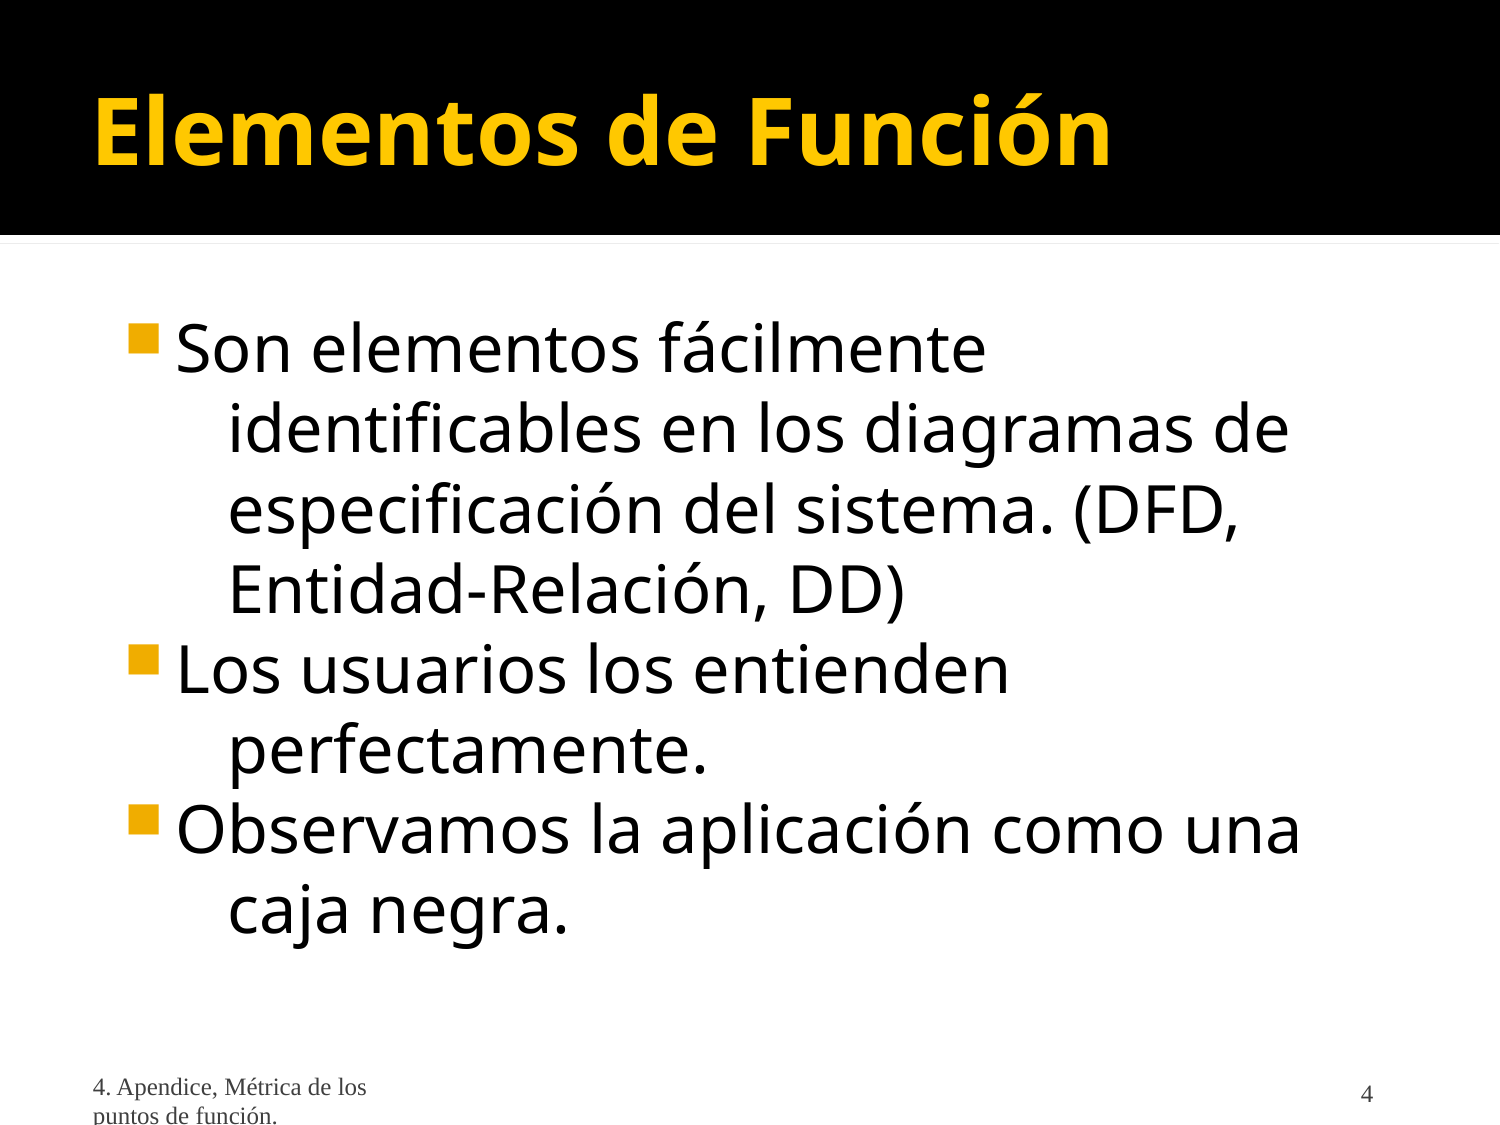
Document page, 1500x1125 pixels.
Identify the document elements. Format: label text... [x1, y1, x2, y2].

text_box [1345, 1062, 1467, 1108]
list Son elementos fácilmente identificables en los diagramas de especificación del sistema. (DFD, Entidad-Relación, DD) Los usuarios los entienden perfectamente. Observamos la aplicación como una caja negra. [75, 291, 1426, 1051]
text_box 4. Apendice, Métrica de los puntos de función. [75, 1062, 426, 1108]
title Elementos de Función [75, 25, 1426, 232]
